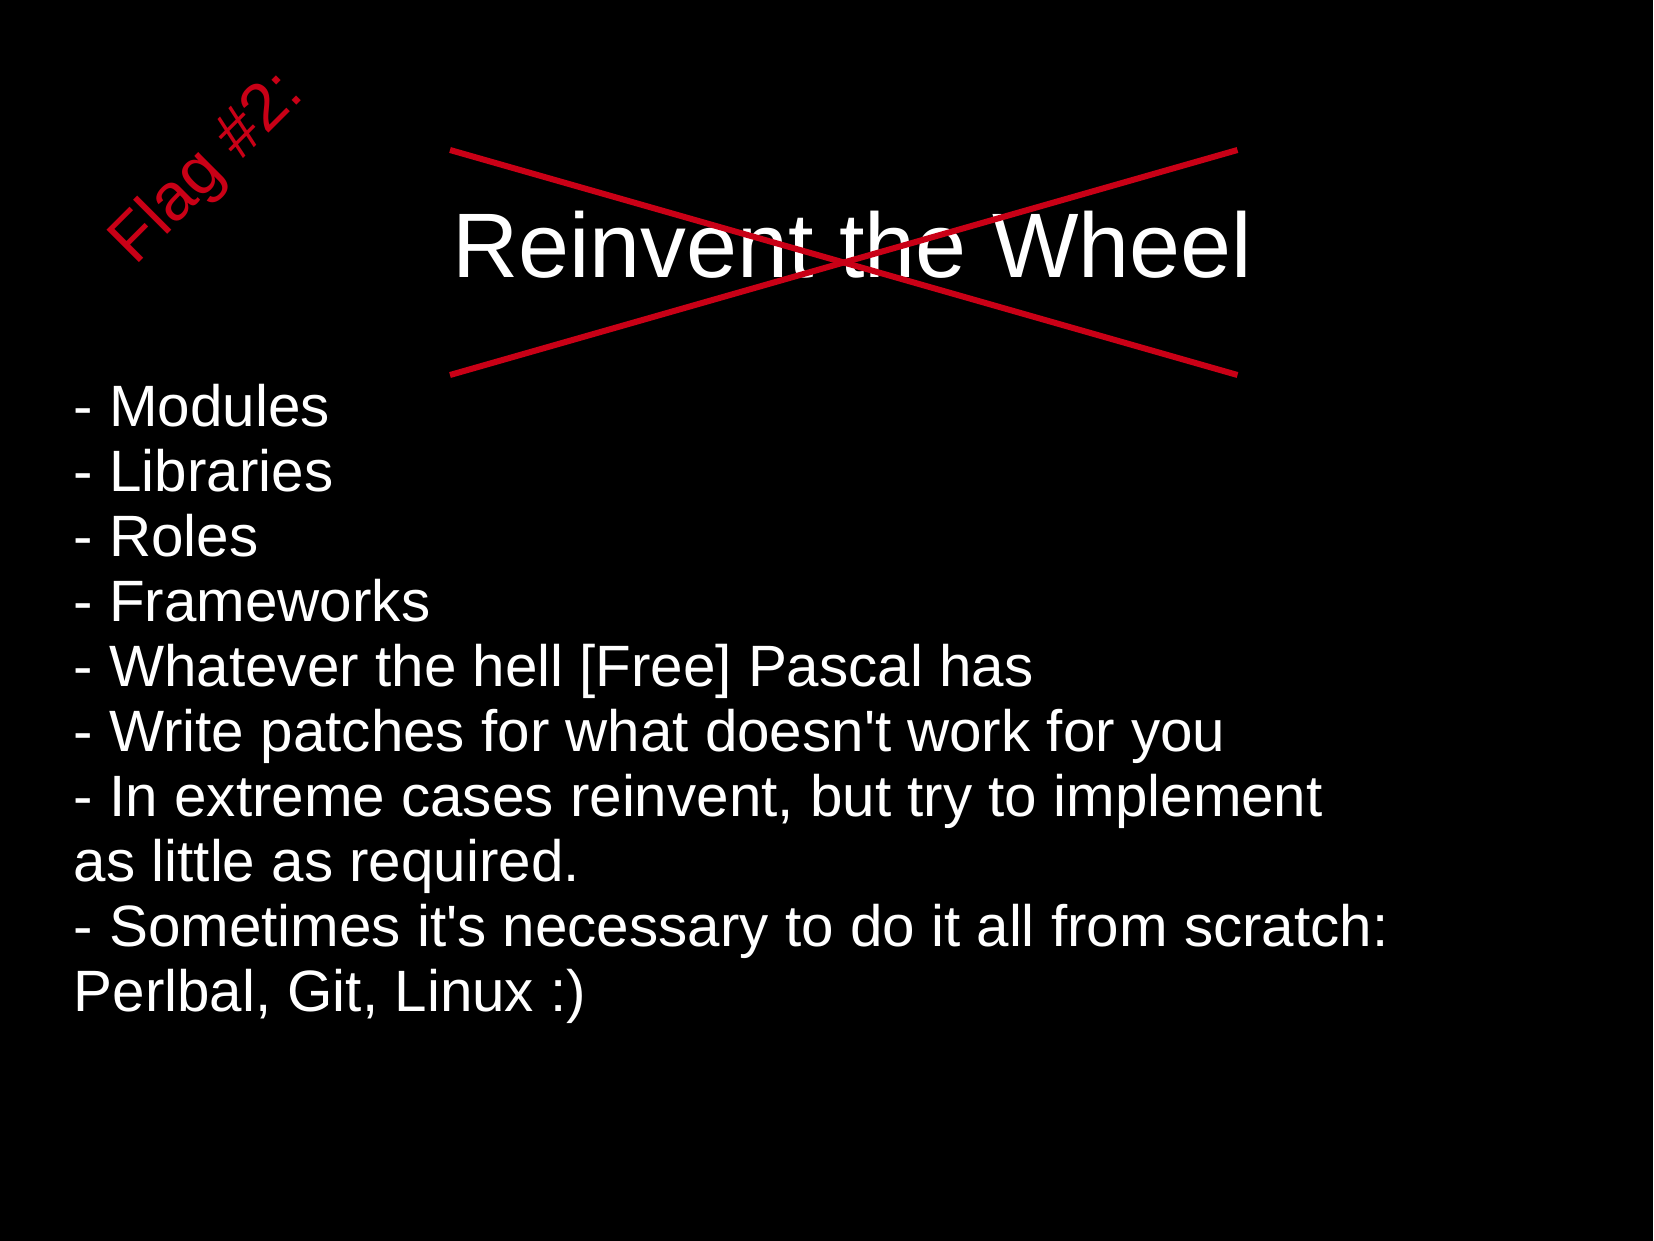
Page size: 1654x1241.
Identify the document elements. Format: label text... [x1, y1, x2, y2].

text_box Flag #2: [77, 37, 338, 298]
text_box Reinvent the Wheel [668, 266, 1020, 317]
text_box - Modules - Libraries - Roles - Frameworks - Whatever the hell [Free] Pascal has - Write patches for what doesn't work for you - In extreme cases reinvent, but try to implement as little as required. - Sometimes it's necessary to do it all from scratch: Perlbal, Git, Linux :) [58, 366, 1538, 1180]
text_box Reinvent the Wheel [857, 187, 1264, 317]
text_box Reinvent the Wheel [594, 187, 1093, 259]
text_box Reinvent the Wheel [437, 187, 831, 317]
